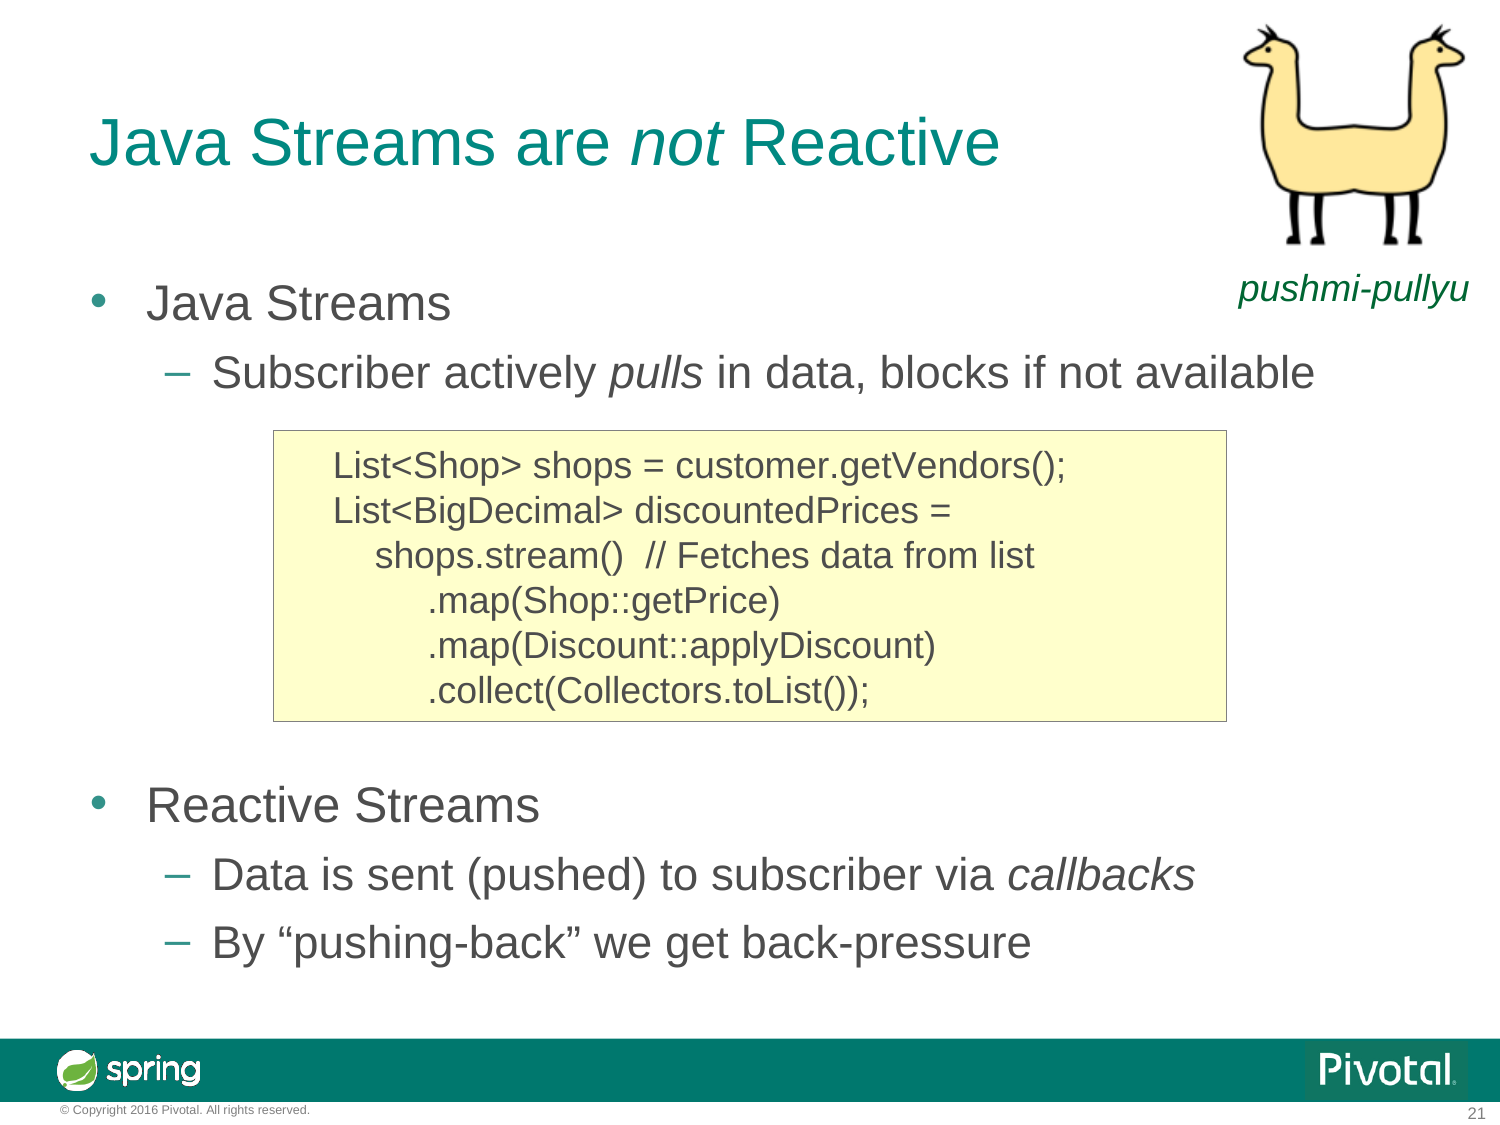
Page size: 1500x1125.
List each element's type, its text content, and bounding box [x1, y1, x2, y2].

text_box pushmi-pullyu [1224, 256, 1486, 316]
picture [1236, 12, 1473, 252]
title Java Streams are not Reactive [75, 45, 1236, 233]
picture [1305, 1041, 1468, 1100]
picture [32, 1039, 210, 1101]
text_box List<Shop> shops = customer.getVendors(); List<BigDecimal> discountedPrices = shops.stream() // Fetches data from list .map(Shop::getPrice) .map(Discount::applyDiscount) .collect(Collectors.toList()); [273, 430, 1227, 722]
list Java Streams Subscriber actively pulls in data, blocks if not available Reactive Streams Data is sent (pushed) to subscriber via callbacks By “pushing-back” we get back-pressure [75, 262, 1426, 1005]
